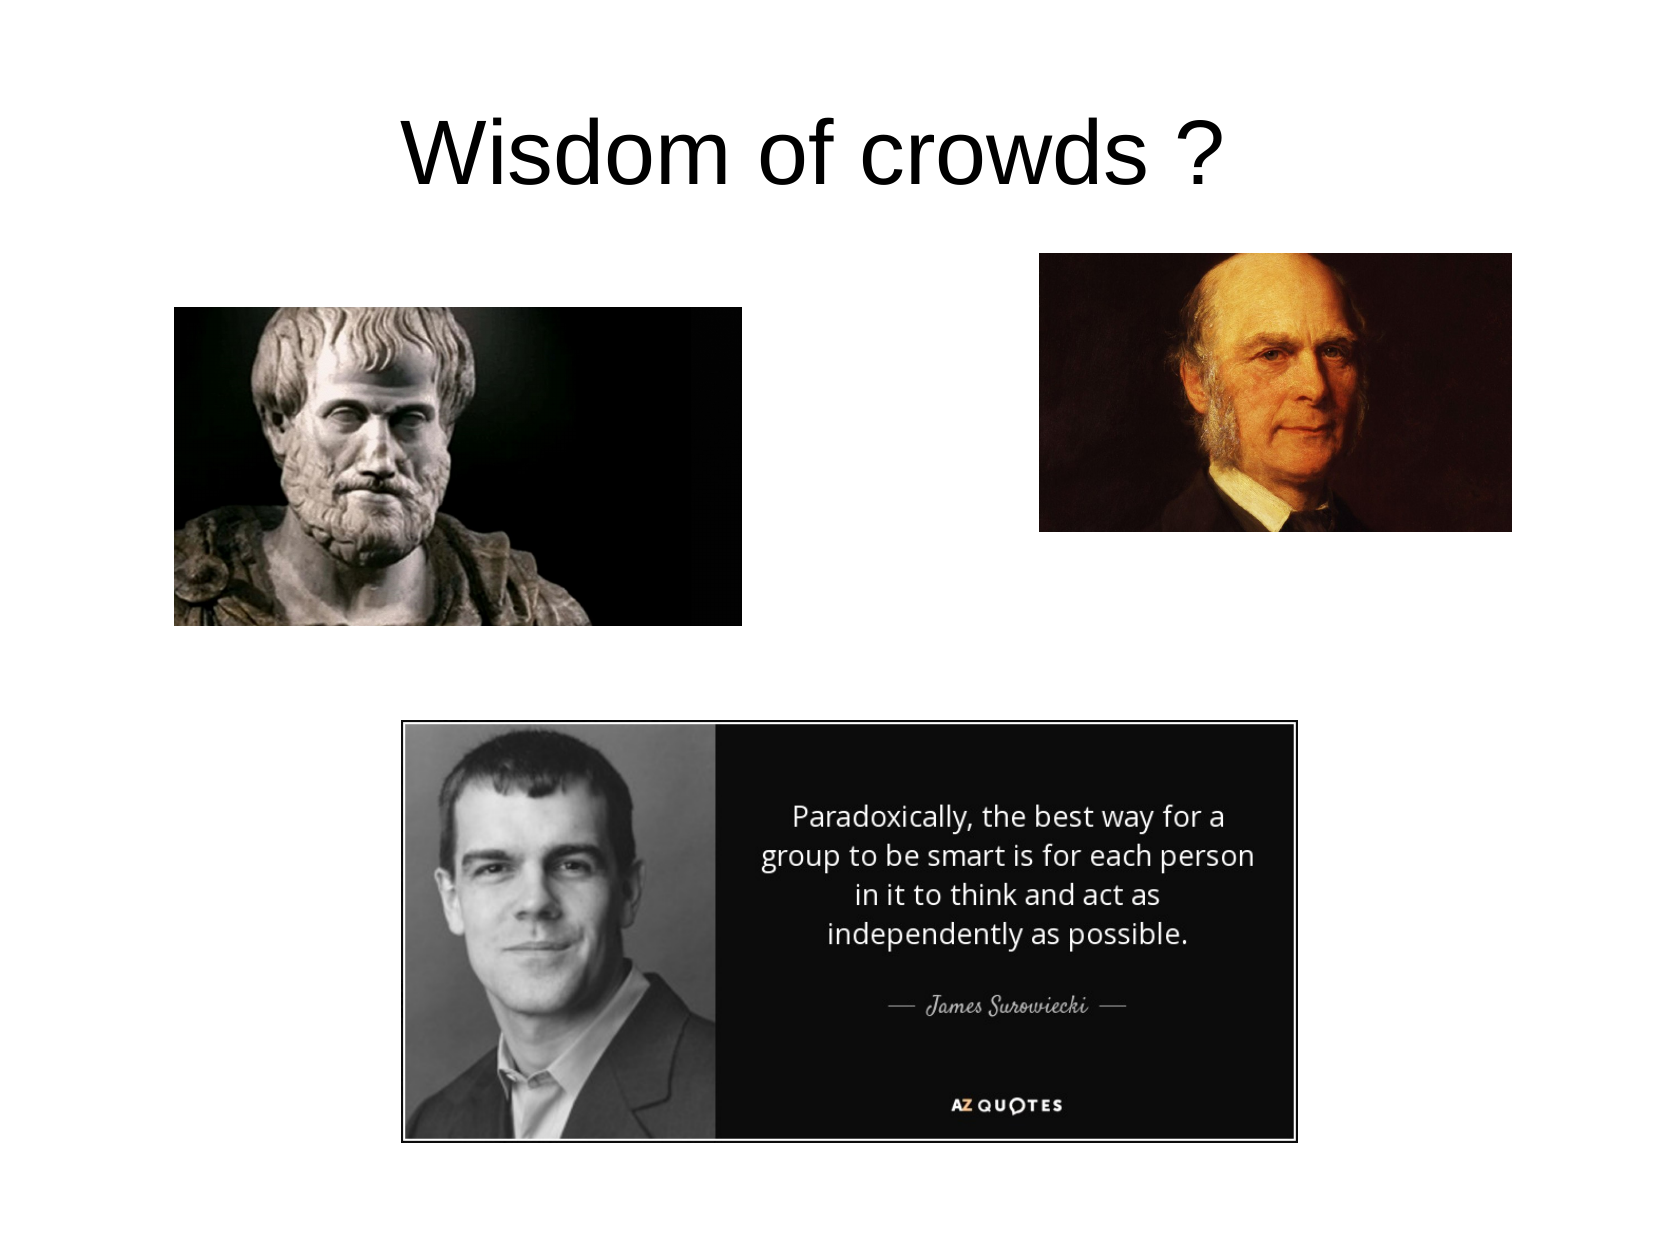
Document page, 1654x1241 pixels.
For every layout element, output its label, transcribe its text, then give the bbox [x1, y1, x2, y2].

picture [1039, 253, 1512, 532]
picture [174, 307, 742, 626]
title Wisdom of crowds ? [82, 49, 1571, 257]
picture [401, 720, 1298, 1143]
